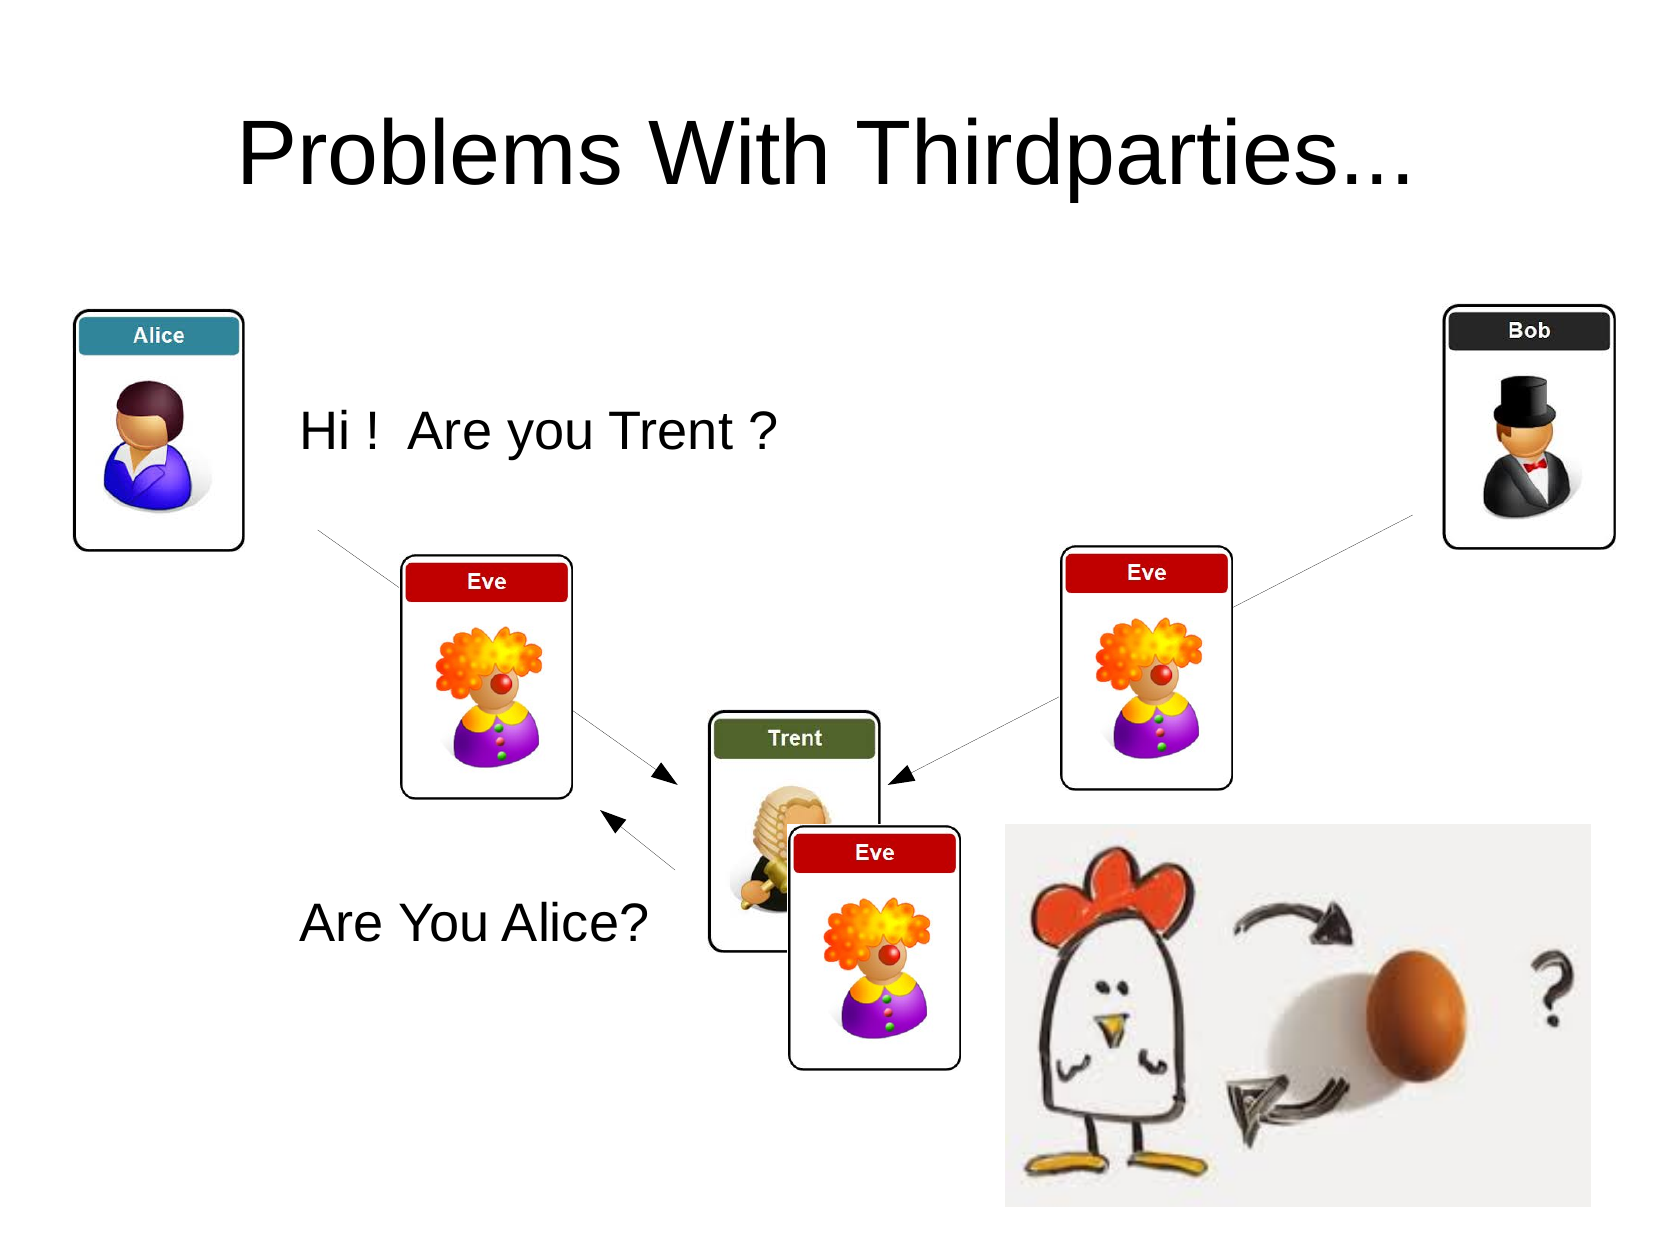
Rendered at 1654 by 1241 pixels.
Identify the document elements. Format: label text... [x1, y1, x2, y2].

picture [399, 553, 573, 800]
picture [1442, 303, 1616, 550]
text_box Hi ! Are you Trent ? [285, 393, 811, 530]
picture [1005, 824, 1591, 1207]
picture [72, 308, 245, 552]
picture [1059, 544, 1233, 791]
picture [707, 709, 961, 1072]
title Problems With Thirdparties... [82, 49, 1571, 257]
text_box Are You Alice? [285, 885, 676, 961]
